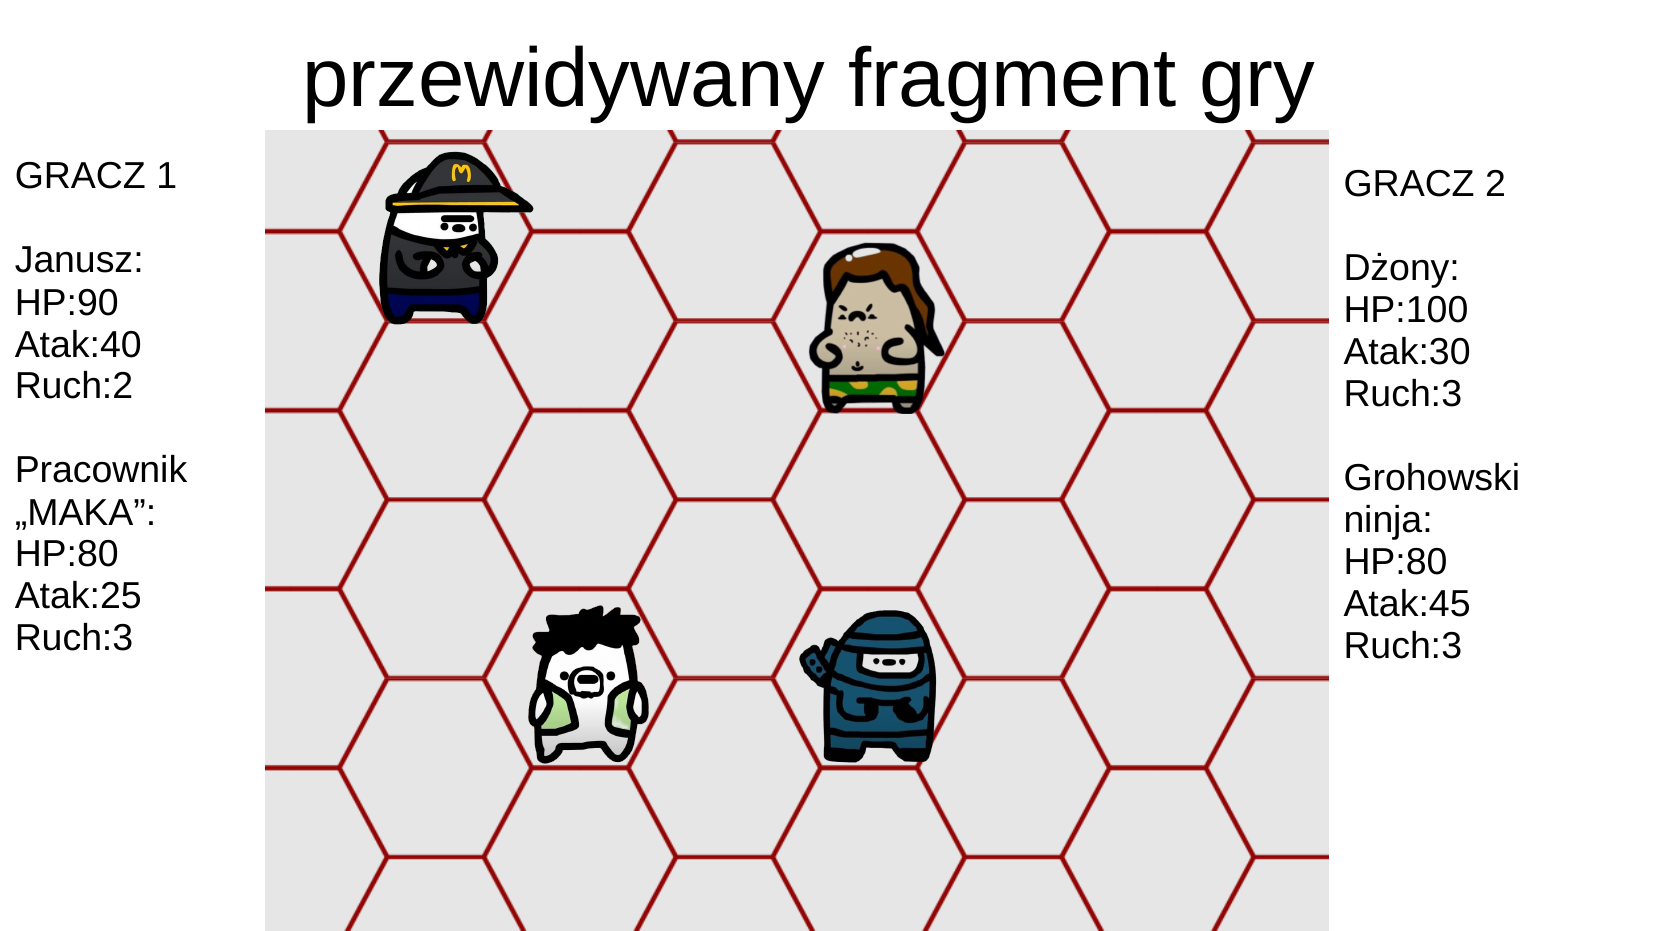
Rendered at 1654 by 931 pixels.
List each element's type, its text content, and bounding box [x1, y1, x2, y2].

title przewidywany fragment gry [76, 0, 1565, 155]
picture [265, 130, 1329, 931]
text_box GRACZ 1 Janusz: HP:90 Atak:40 Ruch:2 Pracownik „MAKA”: HP:80 Atak:25 Ruch:3 [0, 147, 266, 667]
text_box GRACZ 2 Dżony: HP:100 Atak:30 Ruch:3 Grohowski ninja: HP:80 Atak:45 Ruch:3 [1328, 155, 1595, 674]
